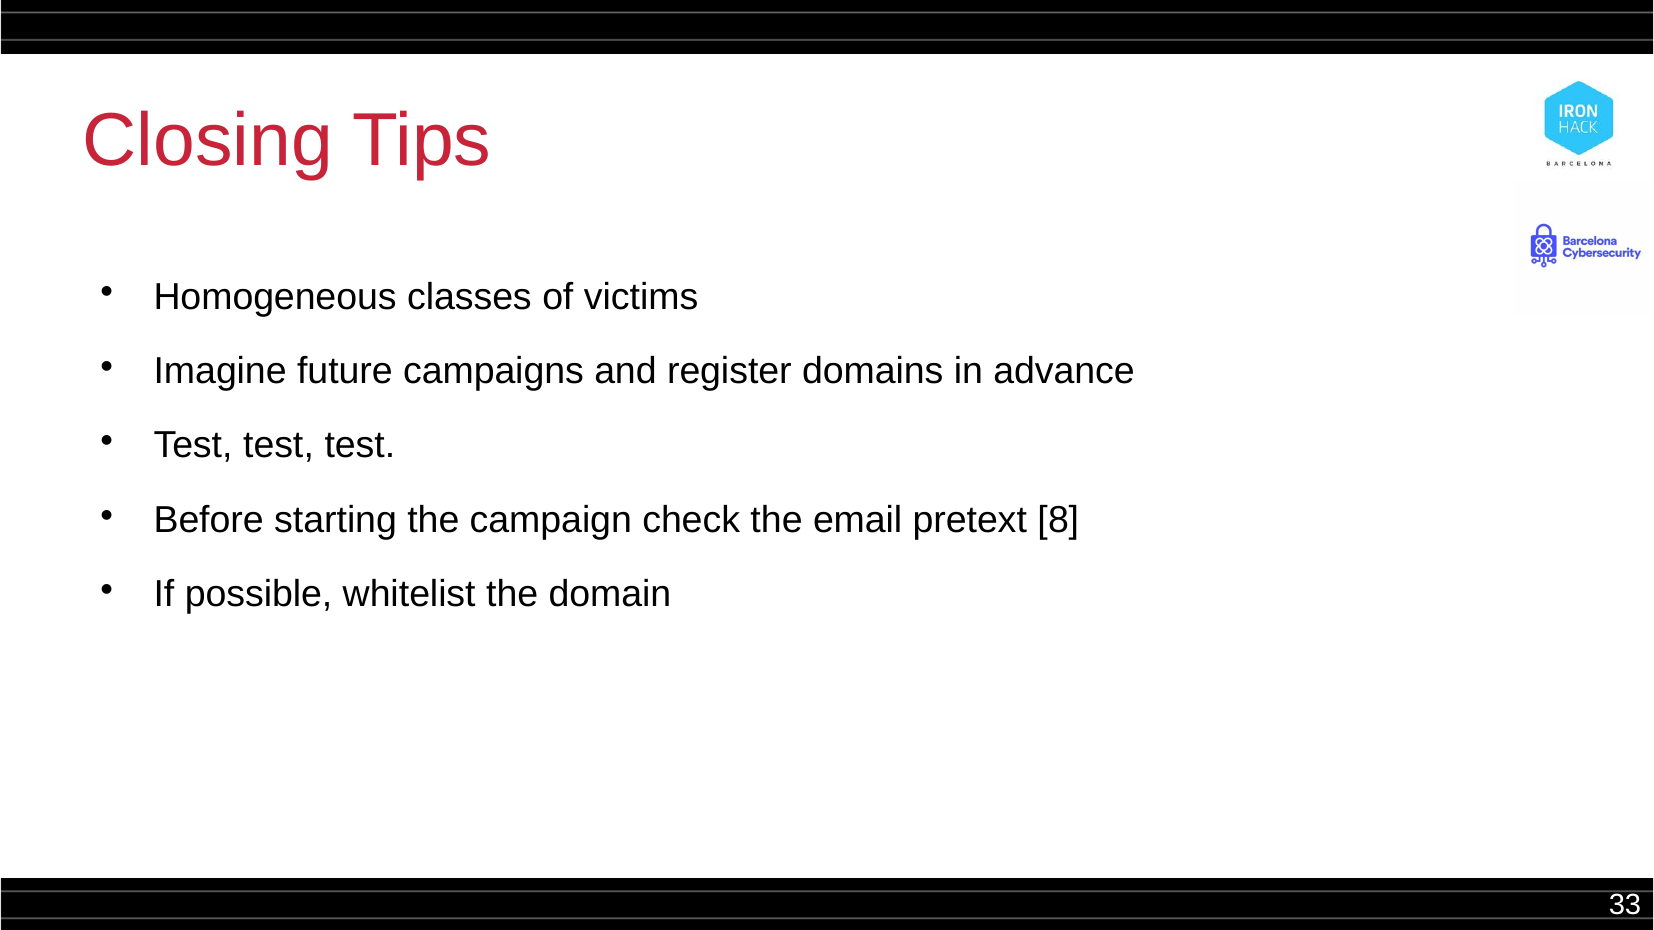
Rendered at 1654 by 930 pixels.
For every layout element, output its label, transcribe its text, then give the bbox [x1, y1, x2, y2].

picture [0, 878, 1654, 930]
text_box Closing Tips [82, 57, 1571, 213]
picture [1514, 67, 1650, 315]
text_box Homogeneous classes of victims Imagine future campaigns and register domains in advance Test, test, test. Before starting the campaign check the email pretext [8] If possible, whitelist the domain [82, 271, 1571, 757]
picture [0, 0, 1654, 54]
